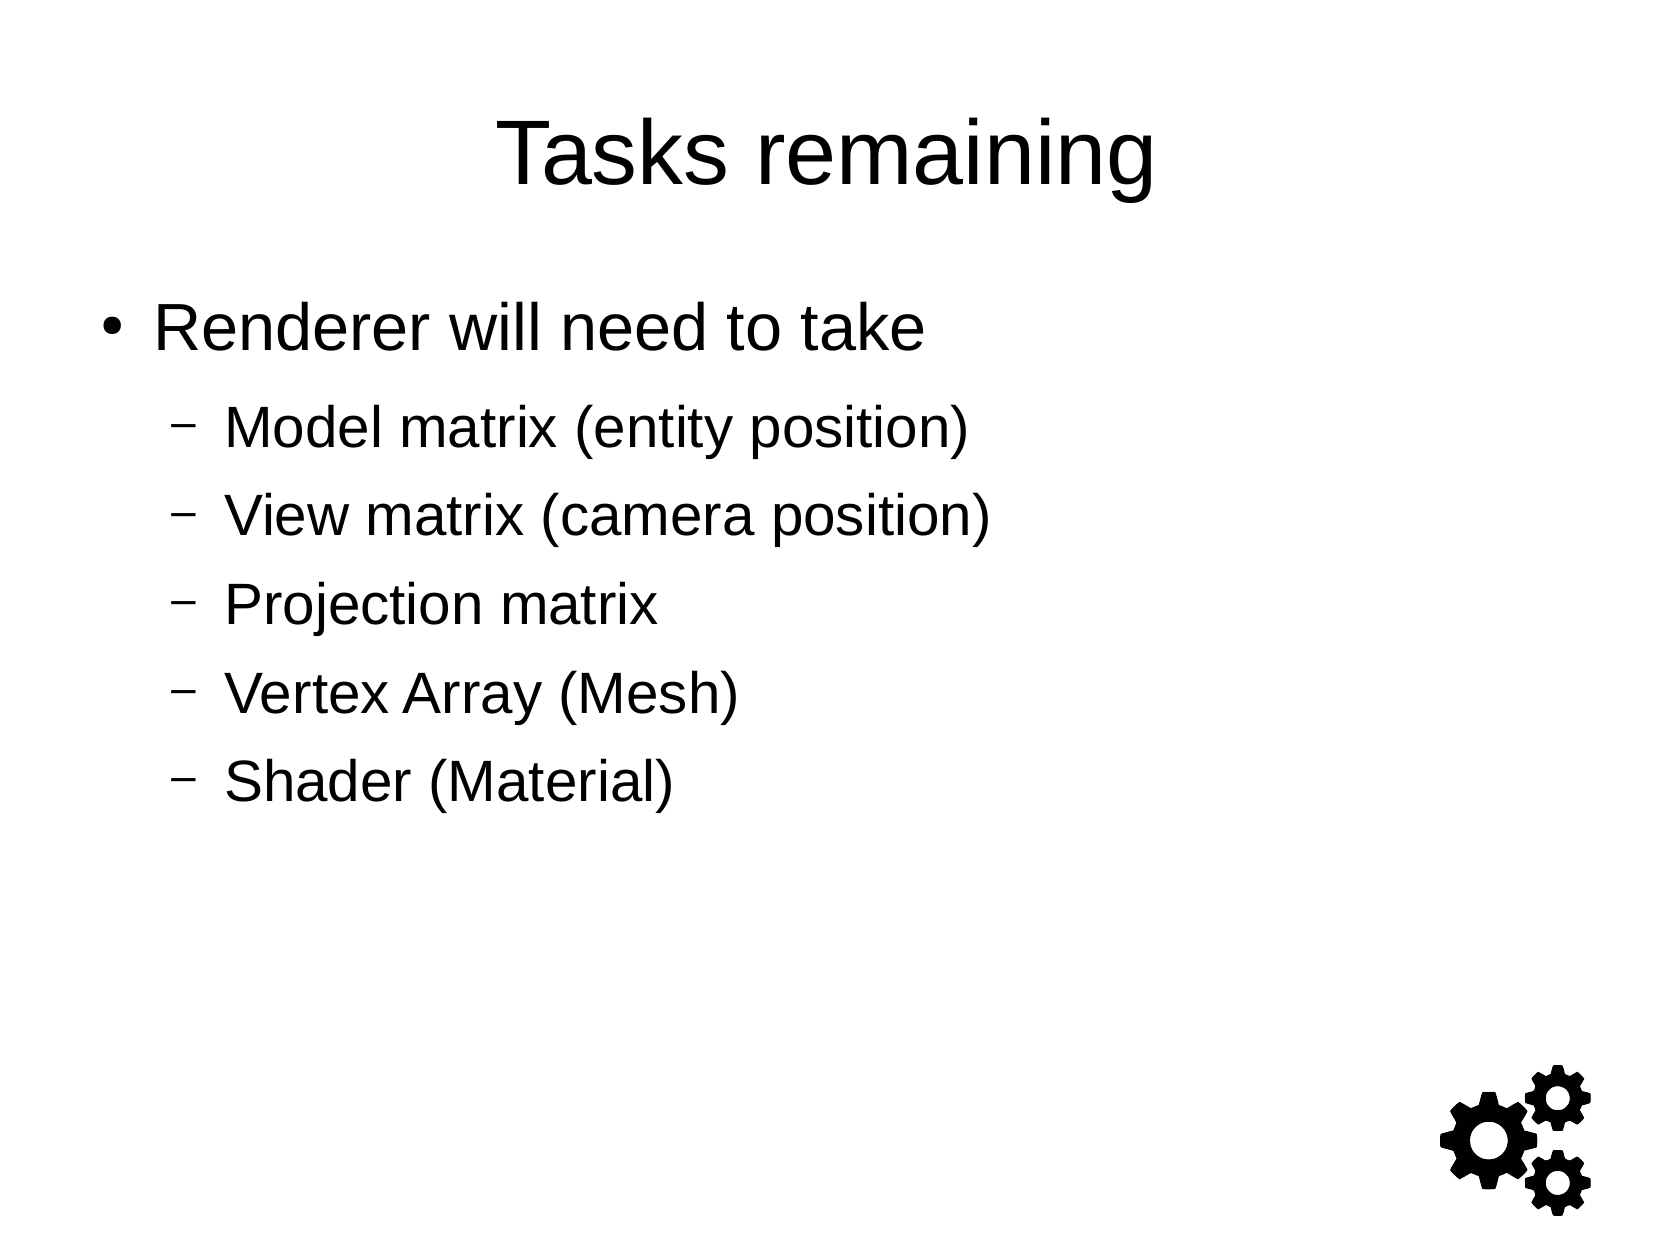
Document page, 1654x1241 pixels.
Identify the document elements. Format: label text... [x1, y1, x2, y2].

picture [1440, 1065, 1591, 1216]
title Tasks remaining [82, 49, 1571, 257]
list Renderer will need to take Model matrix (entity position) View matrix (camera position) Projection matrix Vertex Array (Mesh) Shader (Material) [82, 290, 1571, 1010]
